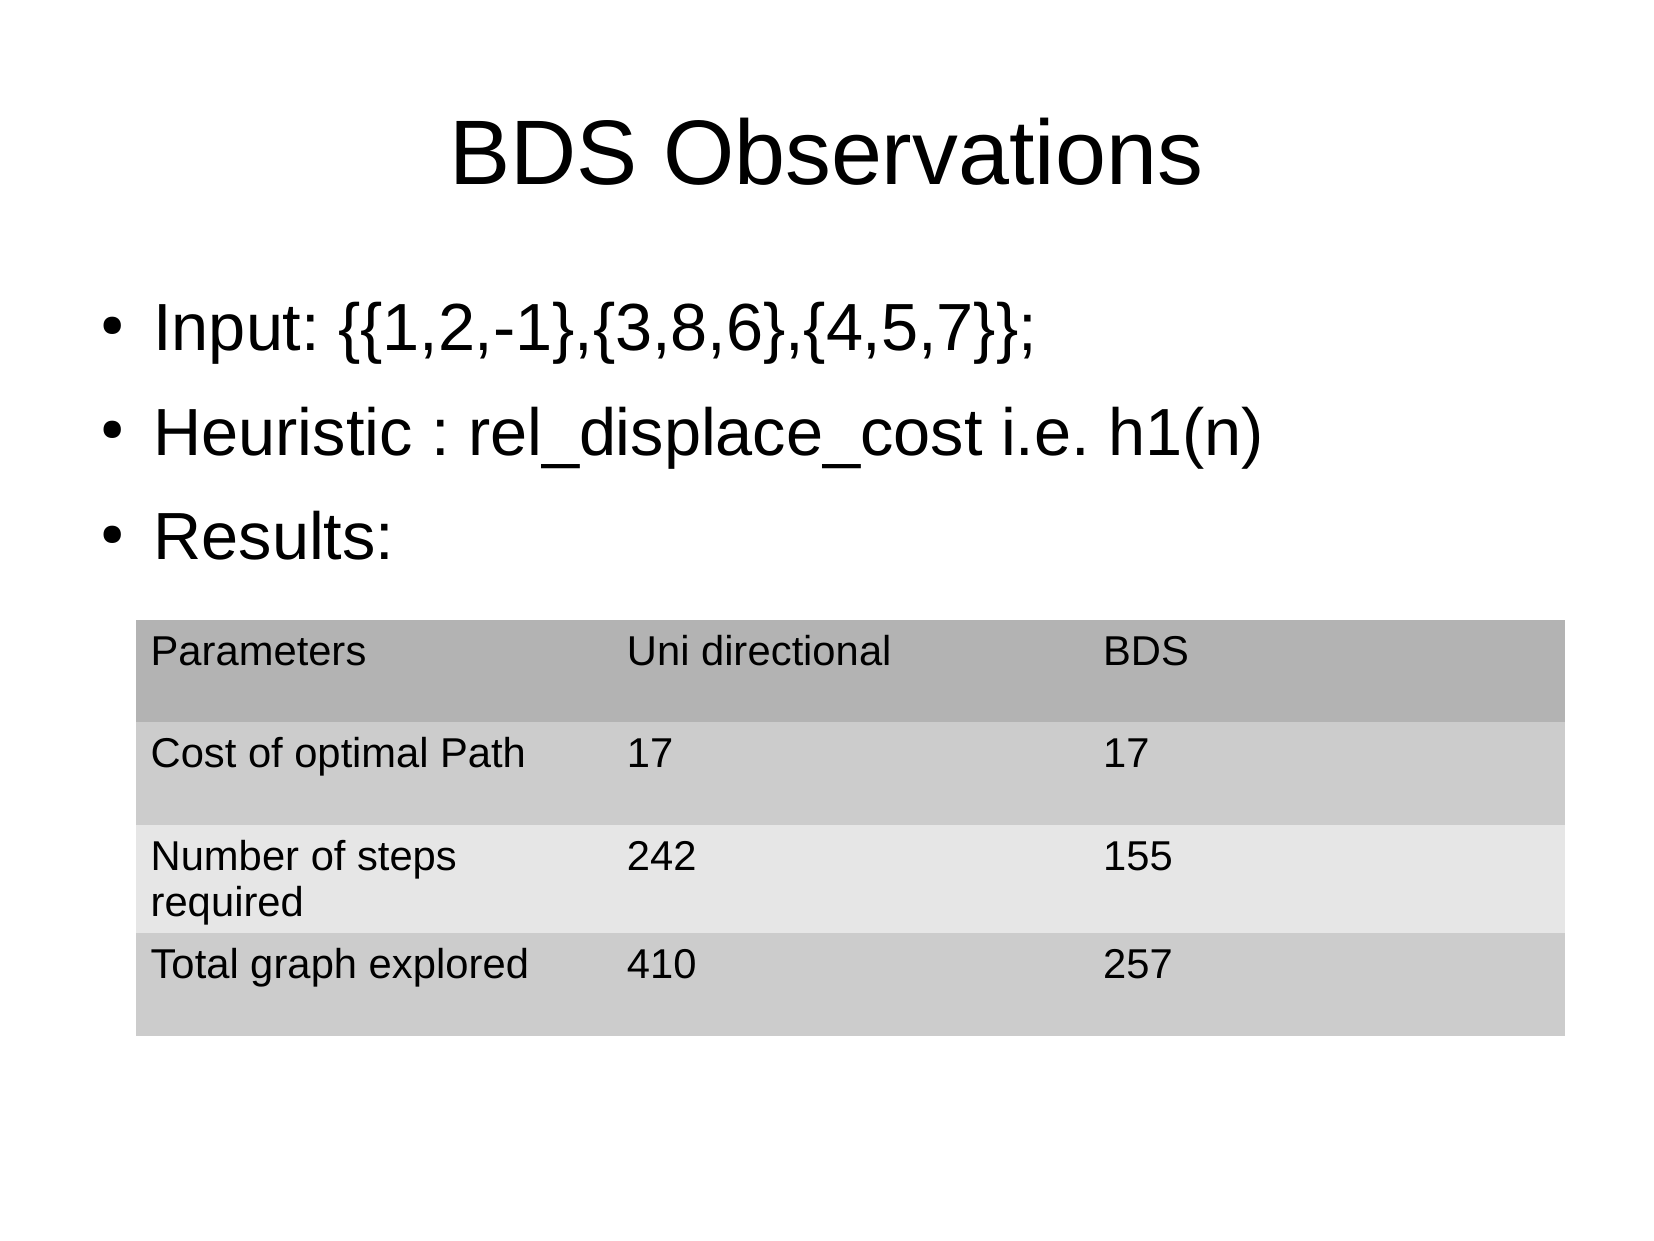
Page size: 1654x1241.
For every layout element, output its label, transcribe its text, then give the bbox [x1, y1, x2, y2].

table_cell Total graph explored [136, 933, 612, 1036]
list Input: {{1,2,-1},{3,8,6},{4,5,7}}; Heuristic : rel_displace_cost i.e. h1(n) Results: [82, 290, 1538, 1010]
table_header Uni directional [612, 620, 1088, 722]
table_cell 155 [1088, 825, 1565, 933]
table_cell 410 [612, 933, 1088, 1036]
table_cell 17 [1088, 722, 1565, 825]
table_cell 17 [612, 722, 1088, 825]
table_cell Cost of optimal Path [136, 722, 612, 825]
table_cell Number of steps required [136, 825, 612, 933]
table_cell 242 [612, 825, 1088, 933]
title BDS Observations [82, 49, 1571, 257]
table_header Parameters [136, 620, 612, 722]
table_cell 257 [1088, 933, 1565, 1036]
table_header BDS [1088, 620, 1565, 722]
